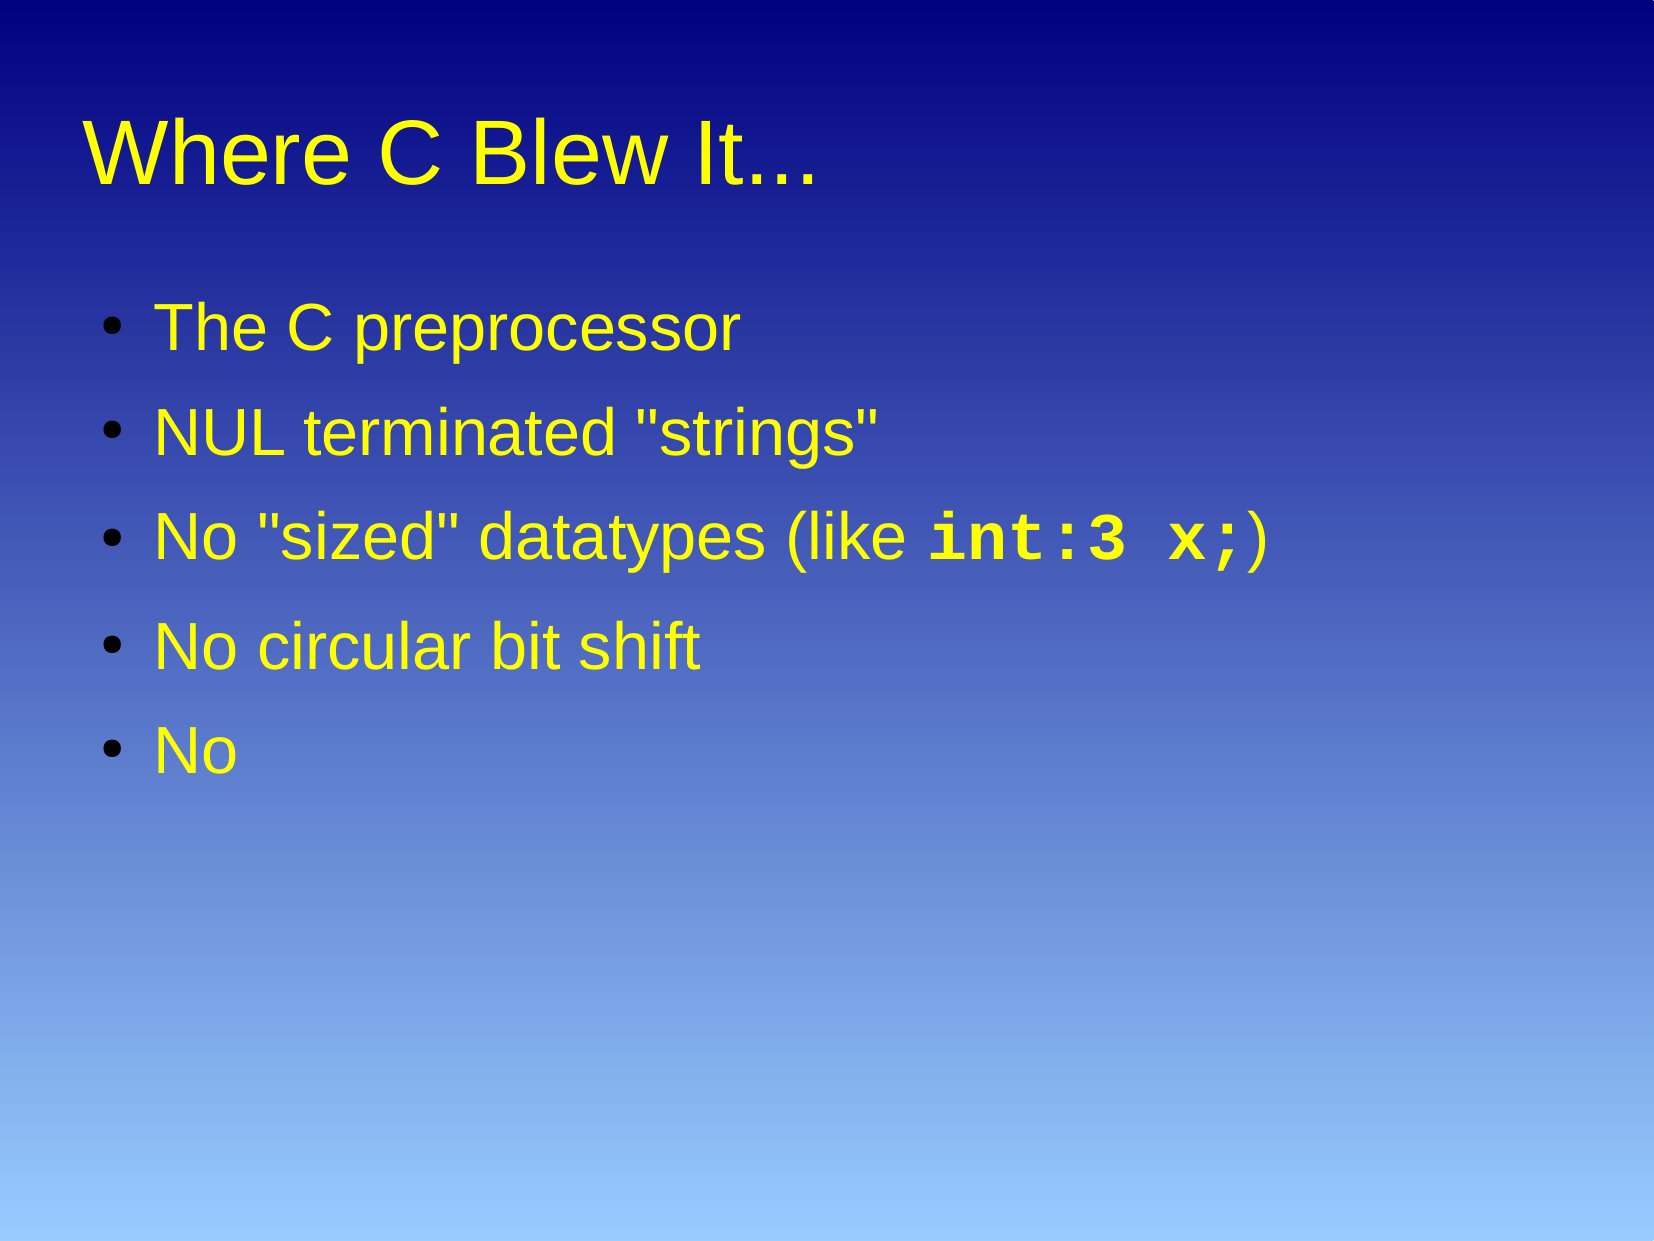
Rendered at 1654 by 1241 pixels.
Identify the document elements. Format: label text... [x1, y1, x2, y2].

title Where C Blew It... [82, 49, 1571, 257]
list The C preprocessor NUL terminated "strings" No "sized" datatypes (like int:3 x;) No circular bit shift No [82, 290, 1571, 1109]
